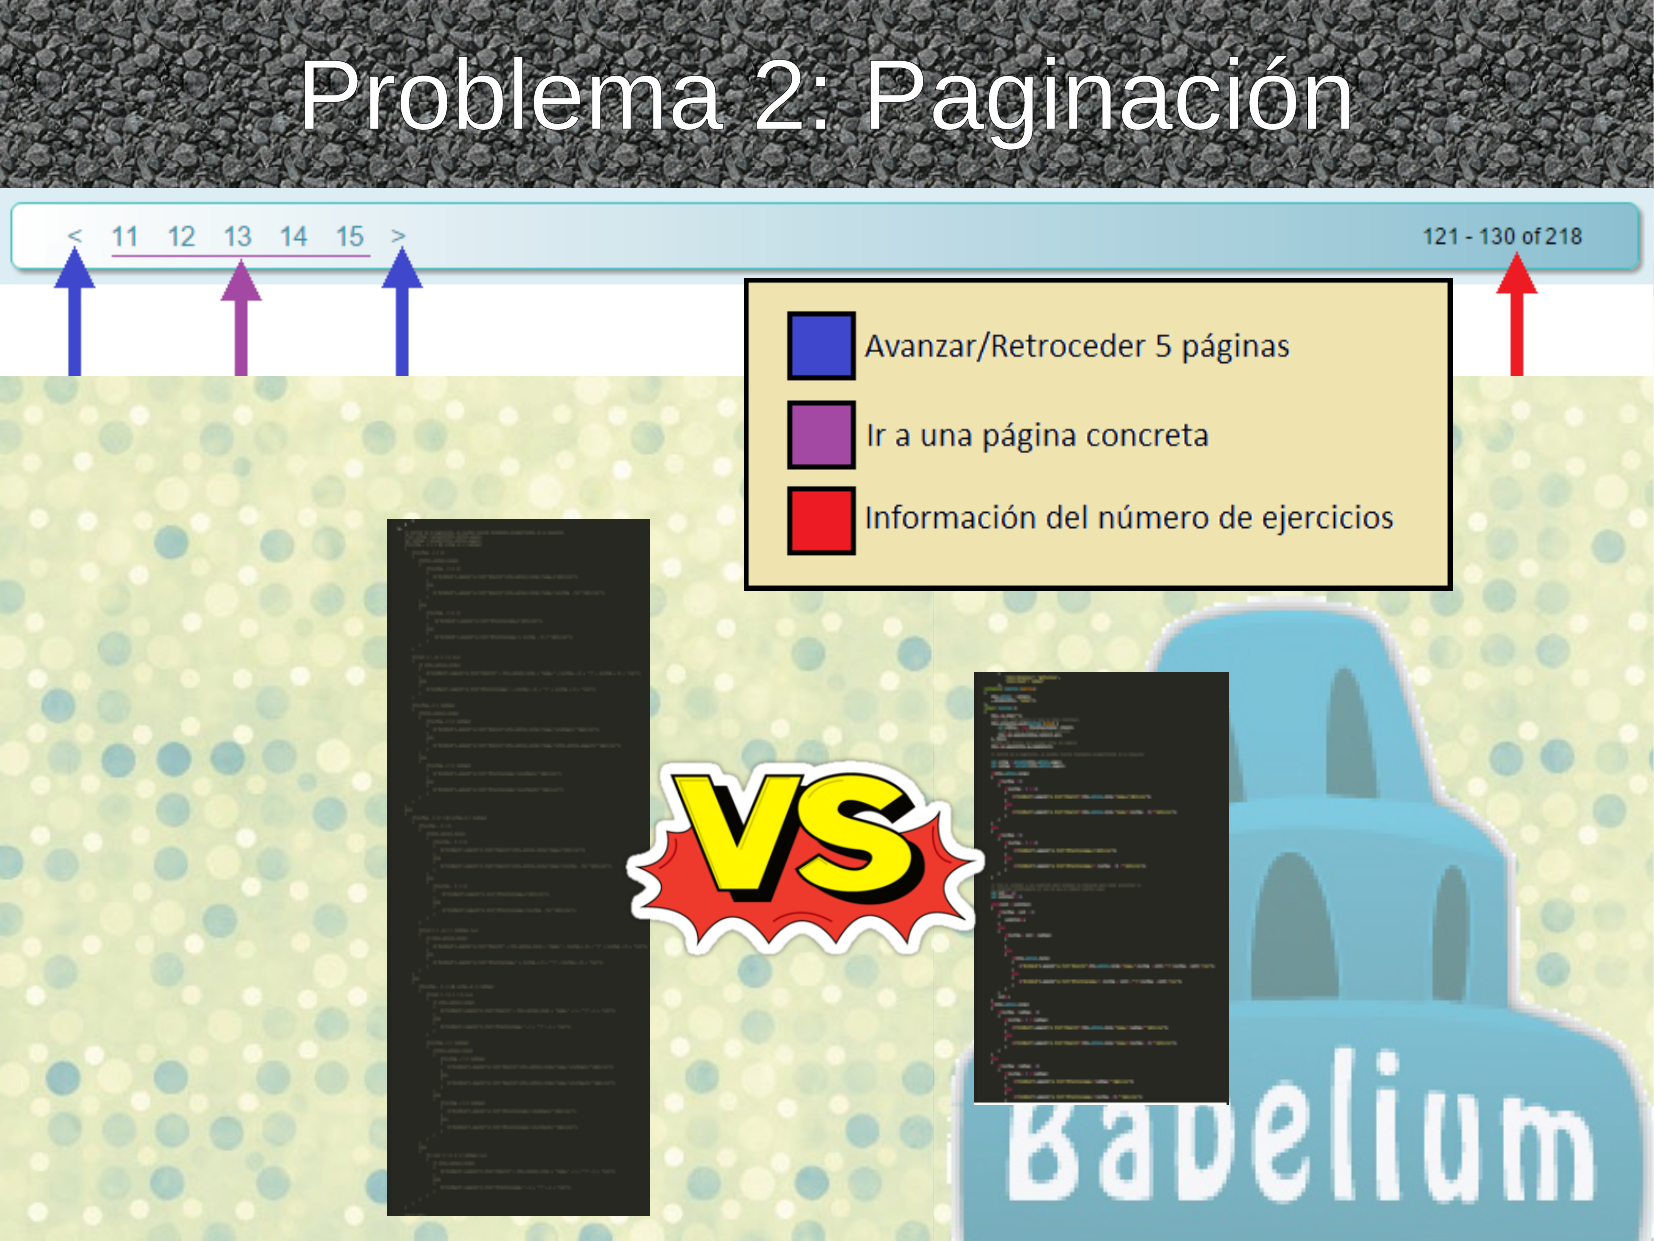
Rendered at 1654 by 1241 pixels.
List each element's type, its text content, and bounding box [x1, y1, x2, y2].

title Problema 2: Paginación [0, 0, 1654, 188]
picture [0, 188, 1654, 1241]
